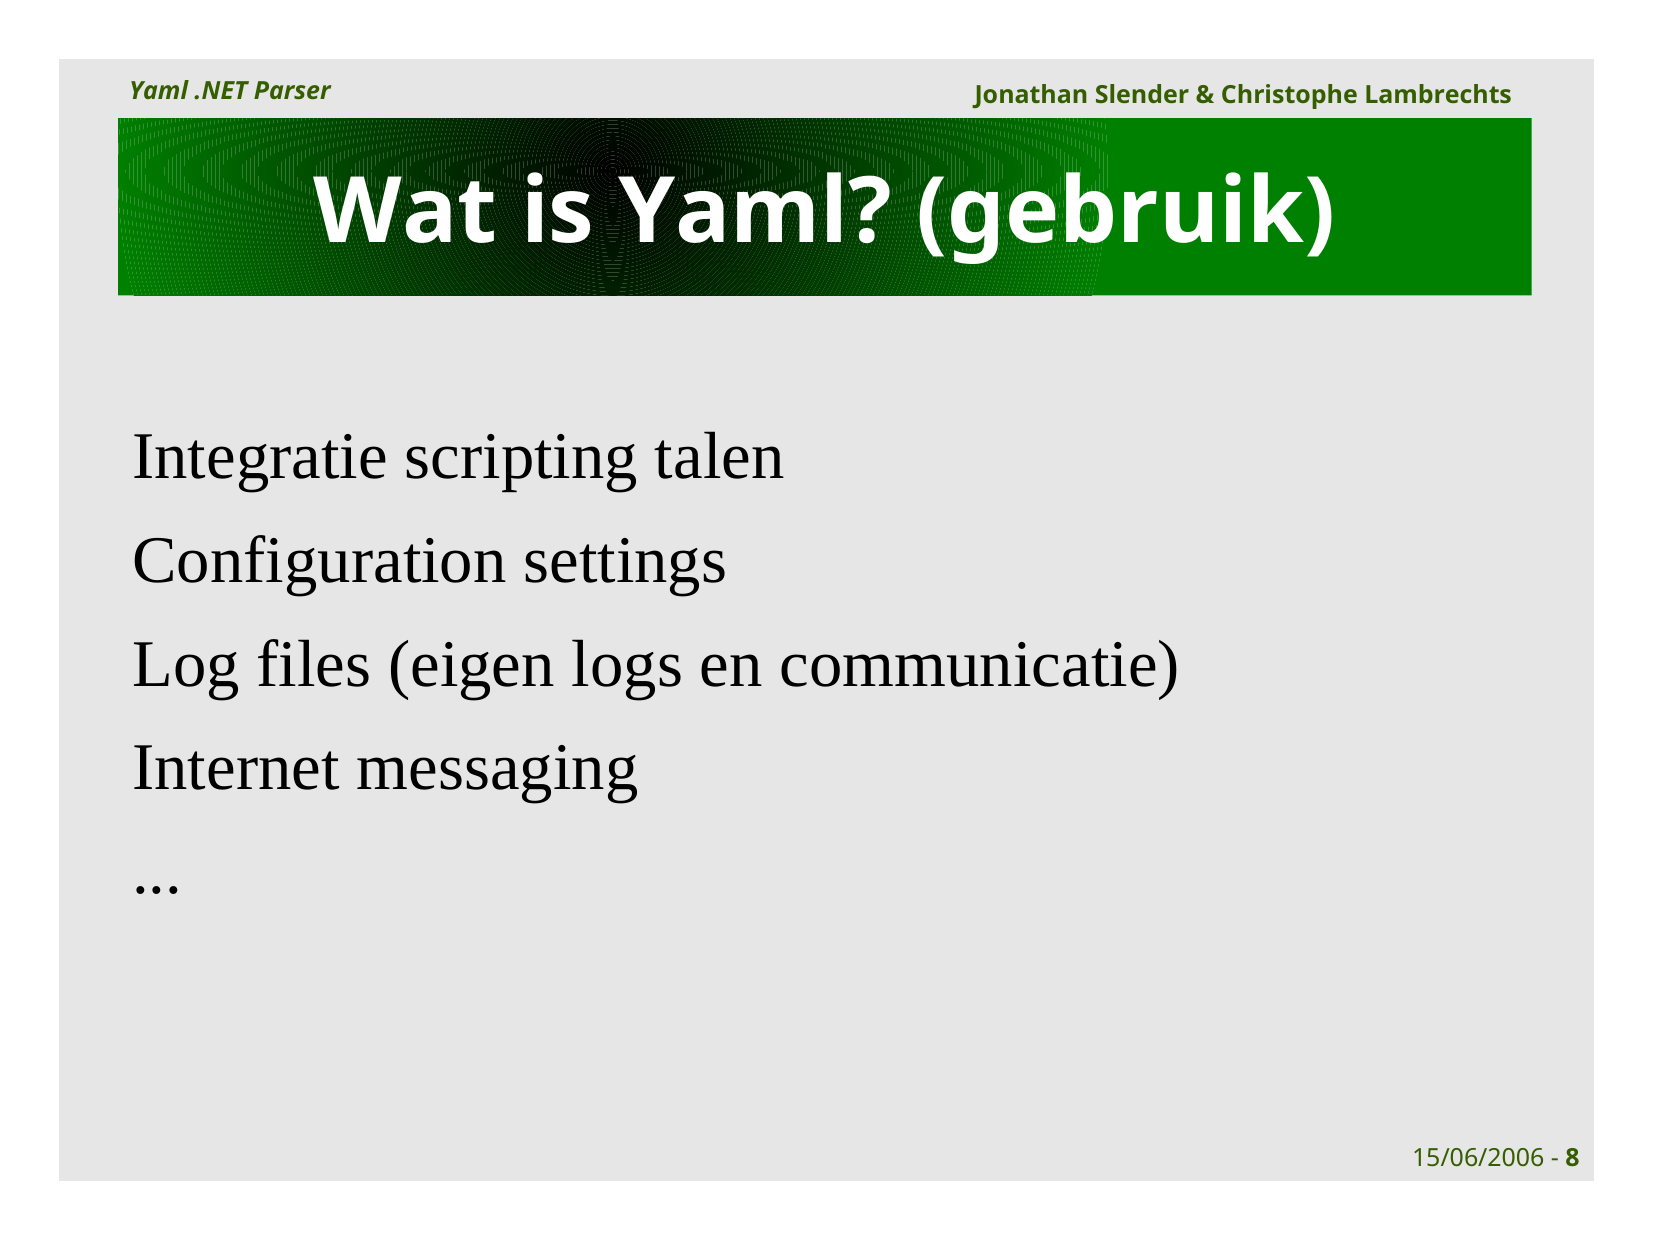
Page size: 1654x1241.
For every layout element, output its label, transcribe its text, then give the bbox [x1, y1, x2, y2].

title Wat is Yaml? (gebruik) [118, 118, 1532, 296]
list Integratie scripting talen Configuration settings Log files (eigen logs en communicatie) Internet messaging ... [114, 419, 1528, 945]
